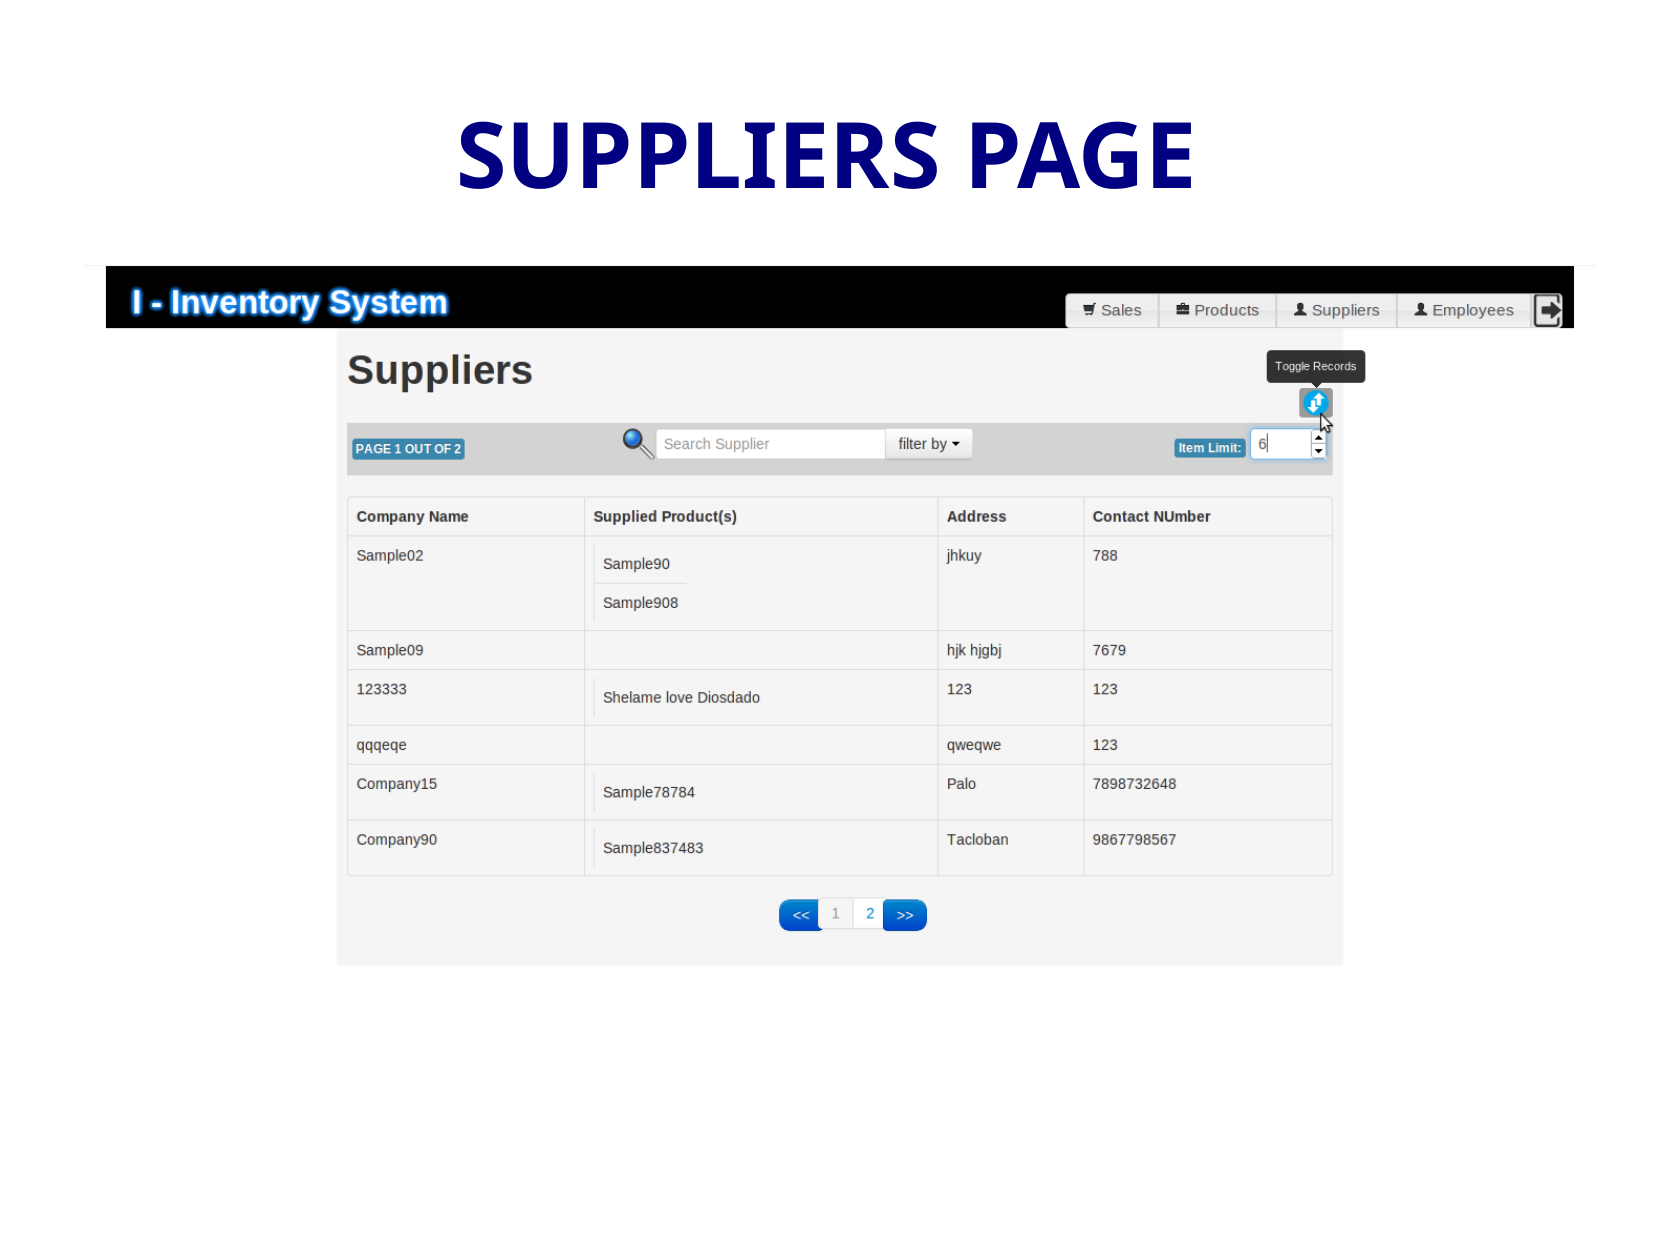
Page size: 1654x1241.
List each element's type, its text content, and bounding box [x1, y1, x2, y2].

title SUPPLIERS PAGE [82, 49, 1571, 257]
picture [85, 265, 1595, 1212]
